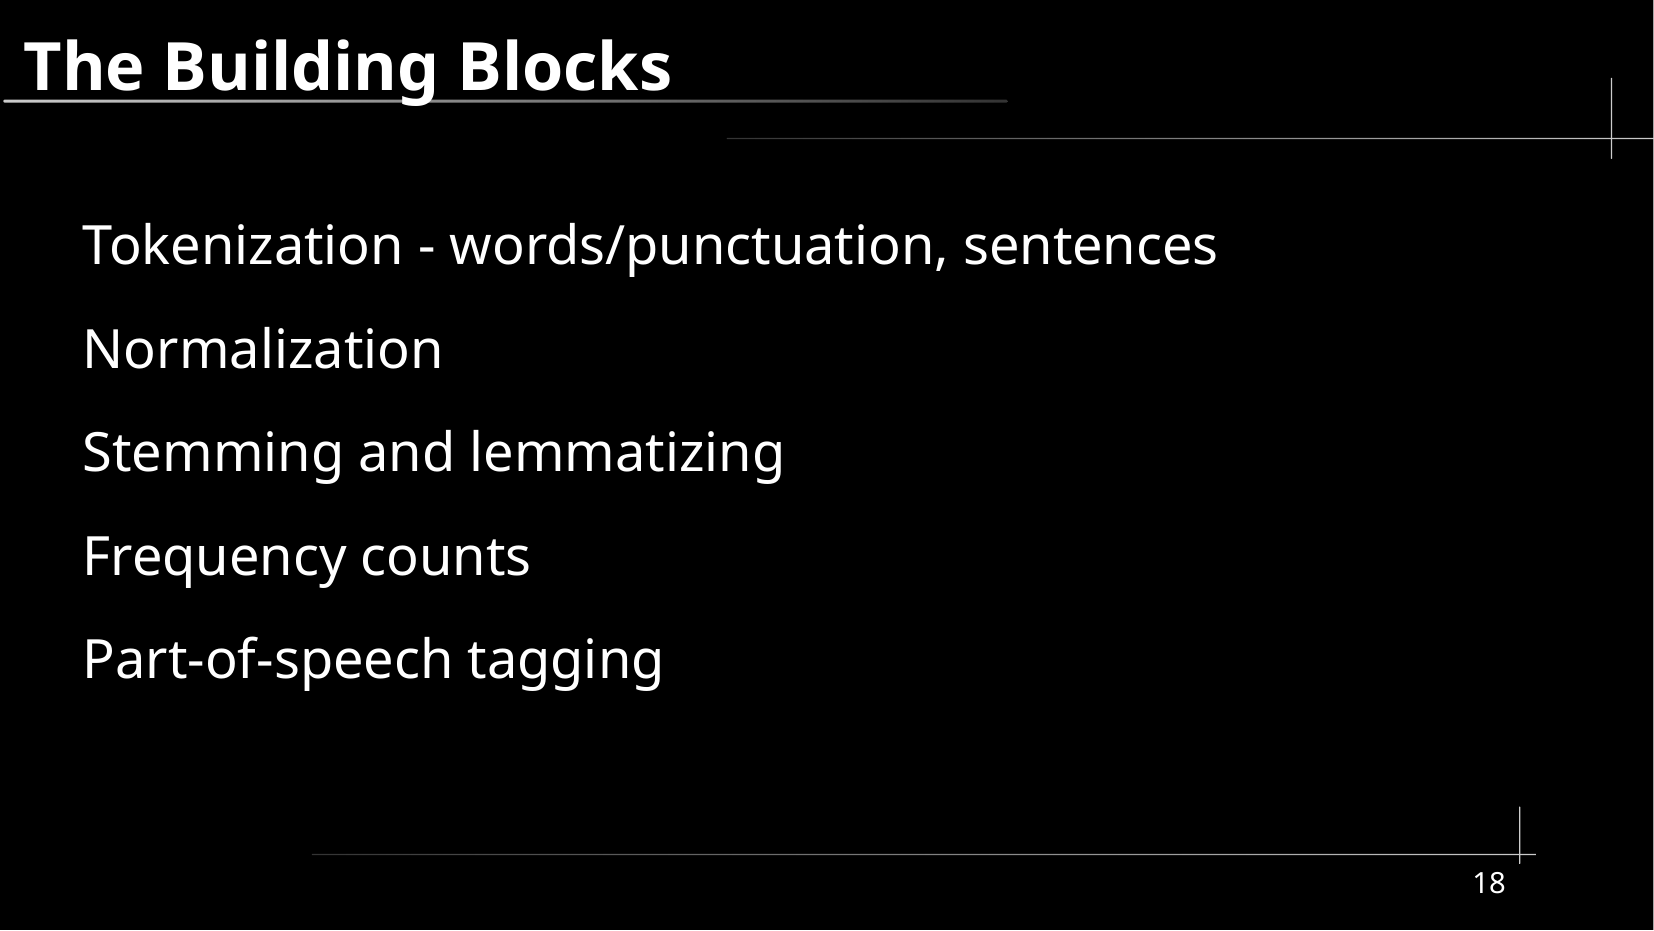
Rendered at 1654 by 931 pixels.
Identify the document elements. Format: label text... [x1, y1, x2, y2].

list Tokenization - words/punctuation, sentences Normalization Stemming and lemmatizing Frequency counts Part-of-speech tagging [82, 206, 1571, 827]
title The Building Blocks [23, 11, 1589, 119]
